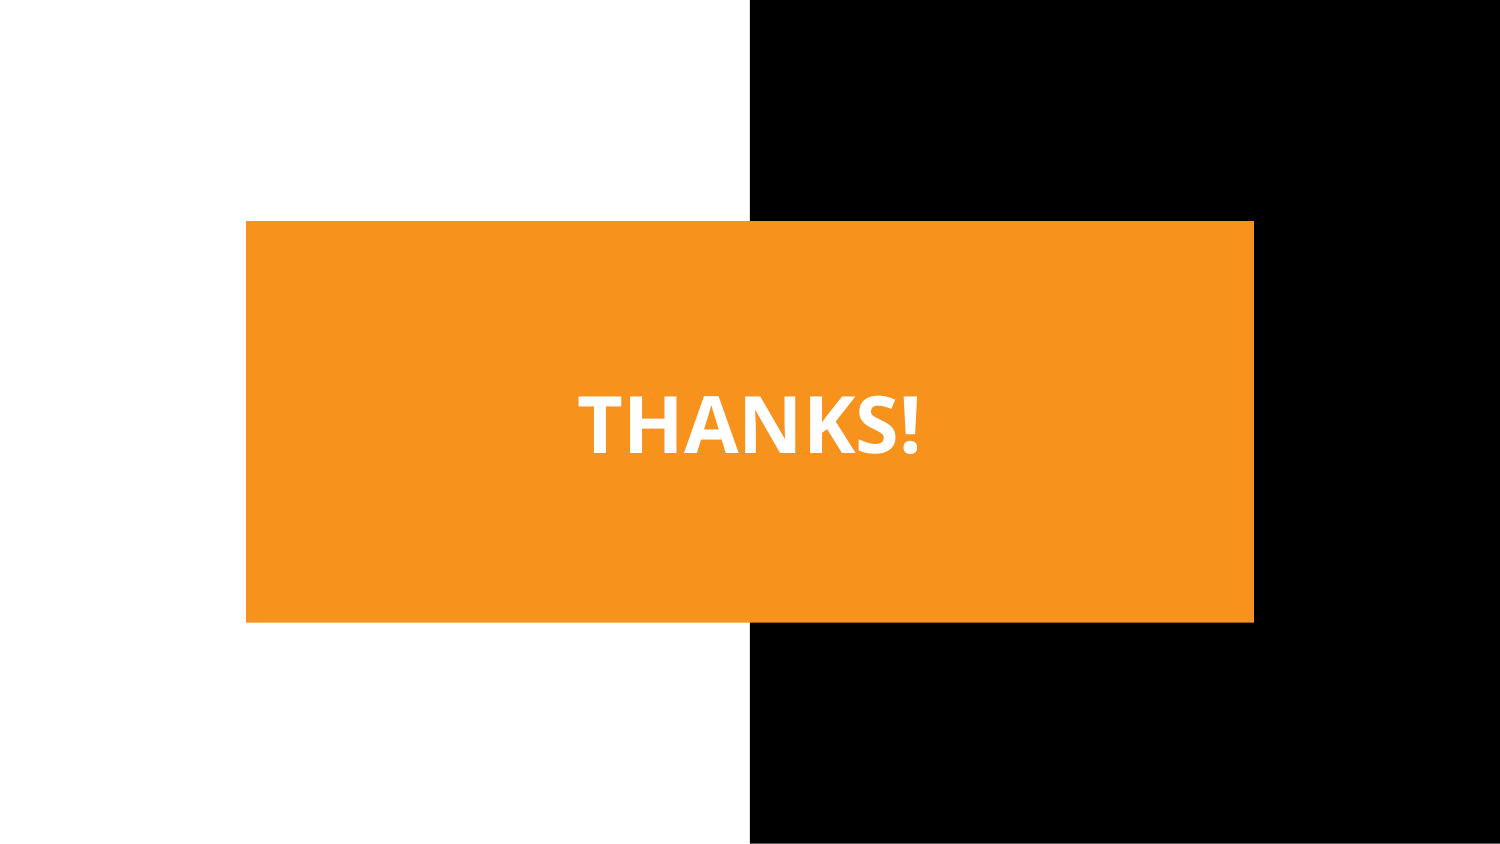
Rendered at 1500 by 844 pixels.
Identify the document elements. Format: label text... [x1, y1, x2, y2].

text_box THANKS! [379, 371, 1121, 472]
text_box [246, 0, 1500, 844]
